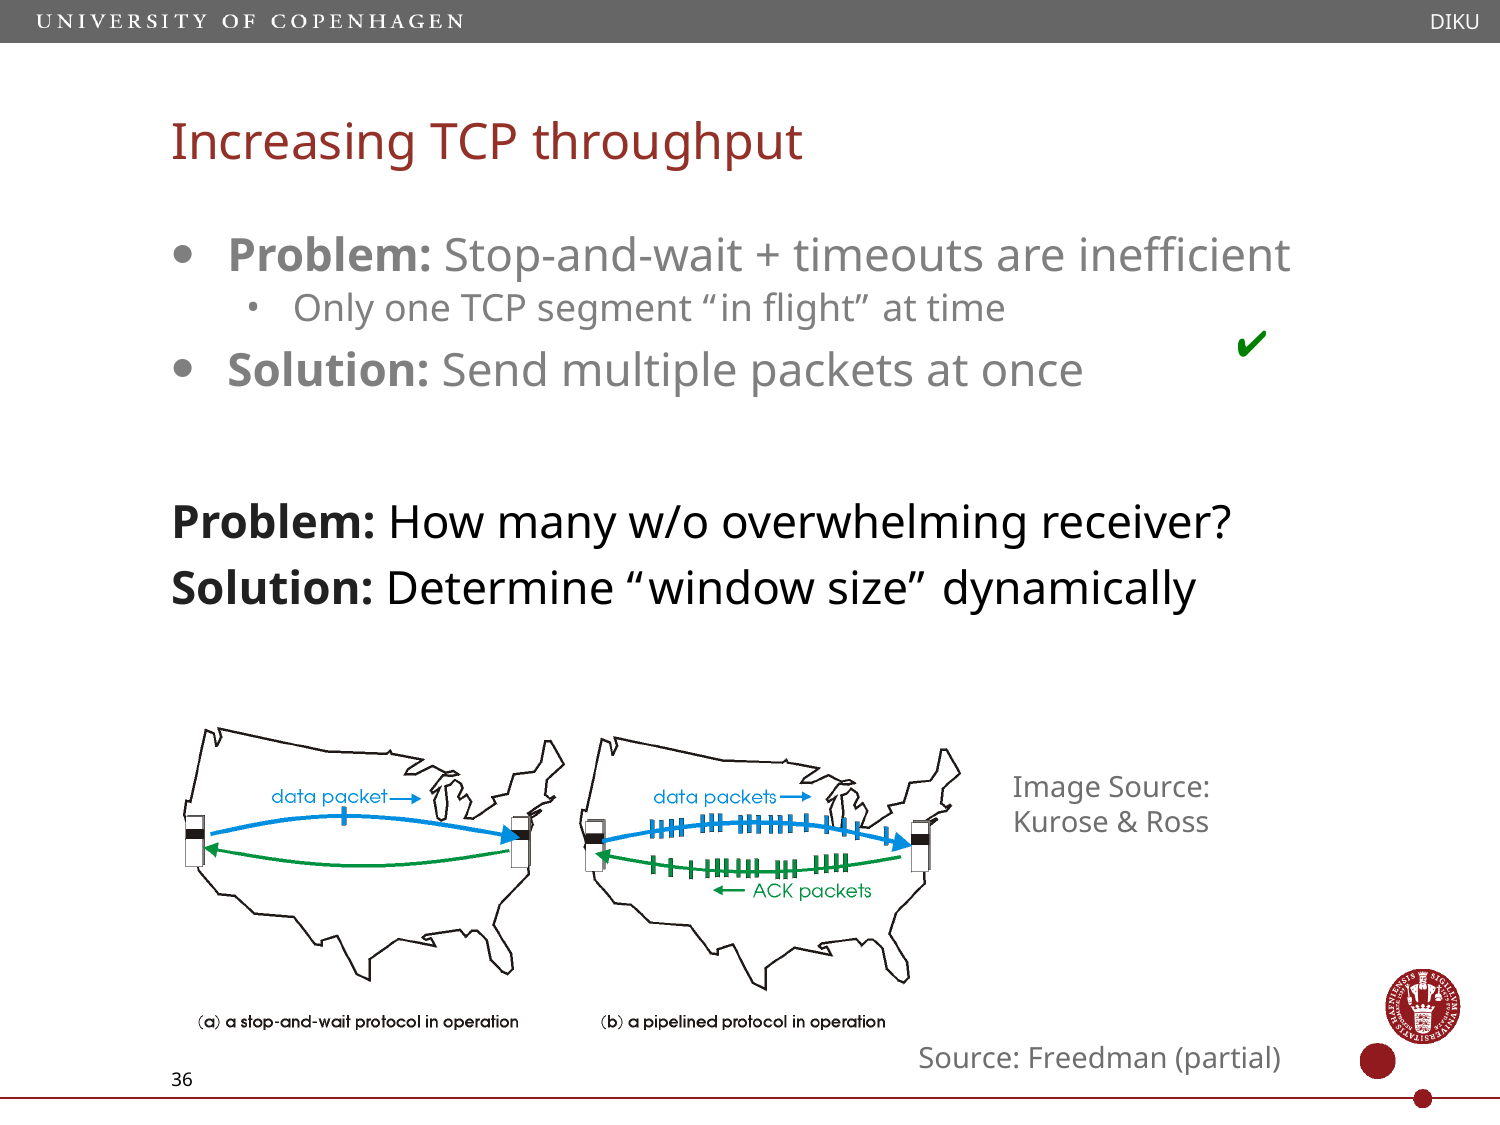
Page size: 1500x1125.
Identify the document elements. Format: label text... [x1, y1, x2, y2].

text_box Image Source: Kurose & Ross [998, 760, 1306, 846]
picture [0, 727, 1500, 1122]
text_box <number> [171, 1067, 522, 1092]
title Increasing TCP throughput [171, 75, 1329, 171]
text_box ✔ [1222, 302, 1317, 374]
list Problem: Stop-and-wait + timeouts are inefficient Only one TCP segment “in flight” at time Solution: Send multiple packets at once Problem: How many w/o overwhelming receiver? Solution: Determine “window size” dynamically [171, 225, 1329, 900]
text_box Source: Freedman (partial) [903, 1031, 1341, 1083]
text_box DIKU [469, 0, 1495, 43]
